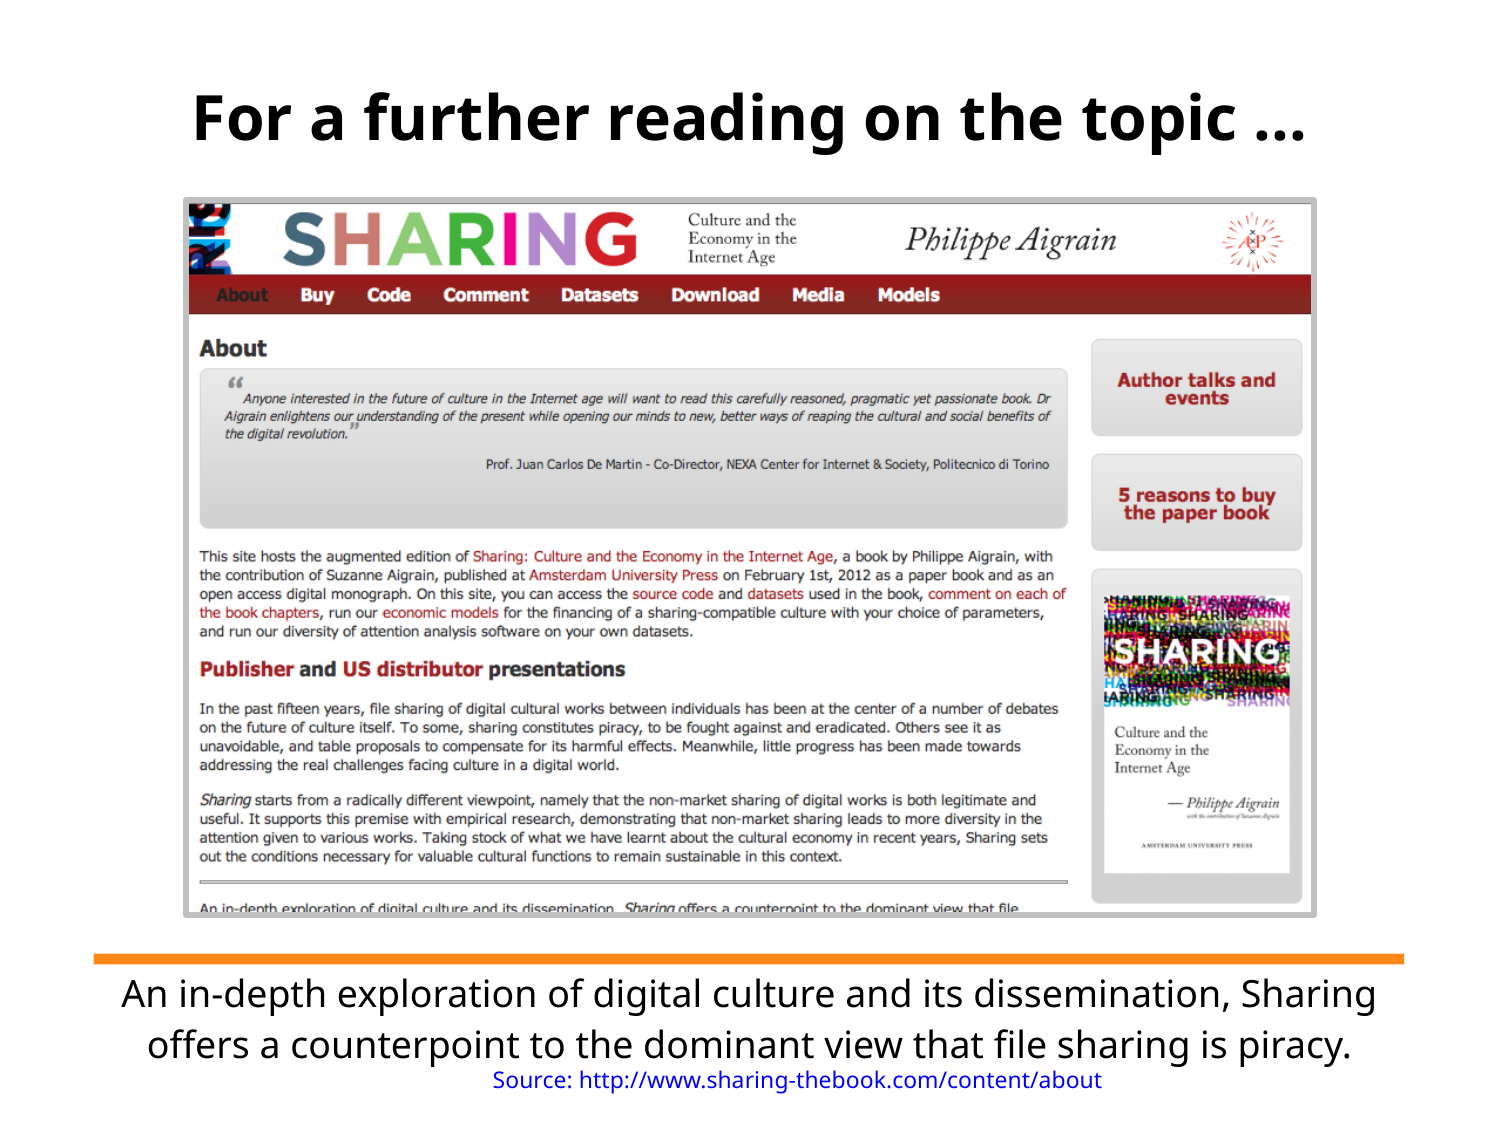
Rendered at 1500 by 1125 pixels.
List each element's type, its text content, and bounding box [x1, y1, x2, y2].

text_box An in-depth exploration of digital culture and its dissemination, Sharing offers a counterpoint to the dominant view that file sharing is piracy. [100, 960, 1400, 1064]
title For a further reading on the topic ... [75, 44, 1426, 188]
picture [0, 0, 1500, 1125]
text_box Source: http://www.sharing-thebook.com/content/about [477, 1056, 1023, 1098]
